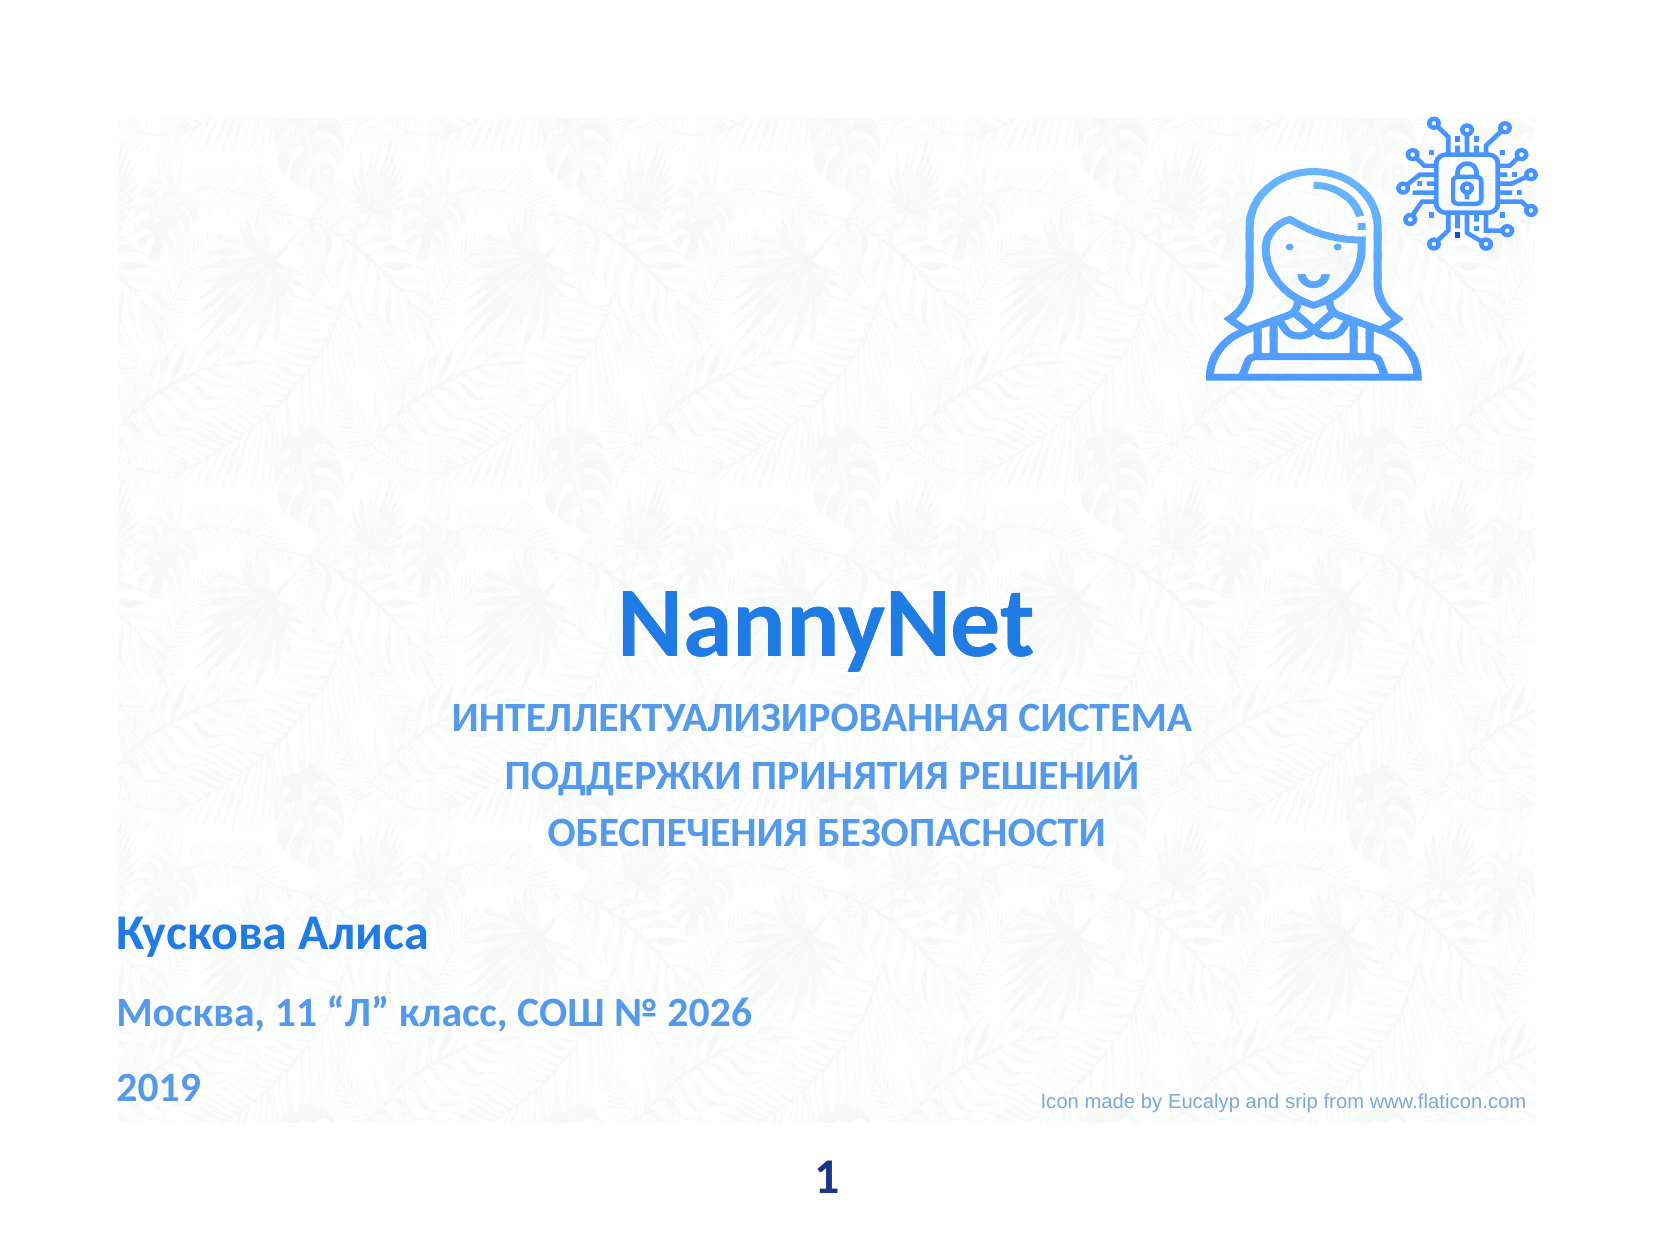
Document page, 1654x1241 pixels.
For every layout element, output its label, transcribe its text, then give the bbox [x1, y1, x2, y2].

title NannyNet [219, 556, 1435, 684]
text_box 1 [767, 1122, 886, 1241]
title Кускова Алиса Москва, 11 “Л” класс, СОШ № 2026 2019 [101, 862, 1317, 1120]
picture [118, 111, 1543, 1077]
text_box Icon made by Eucalyp and srip from www.flaticon.com [165, 1077, 1543, 1126]
title ИНТЕЛЛЕКТУАЛИЗИРОВАННАЯ СИСТЕМА ПОДДЕРЖКИ ПРИНЯТИЯ РЕШЕНИЙ ОБЕСПЕЧЕНИЯ БЕЗОПАСНОСТИ [229, 684, 1425, 863]
